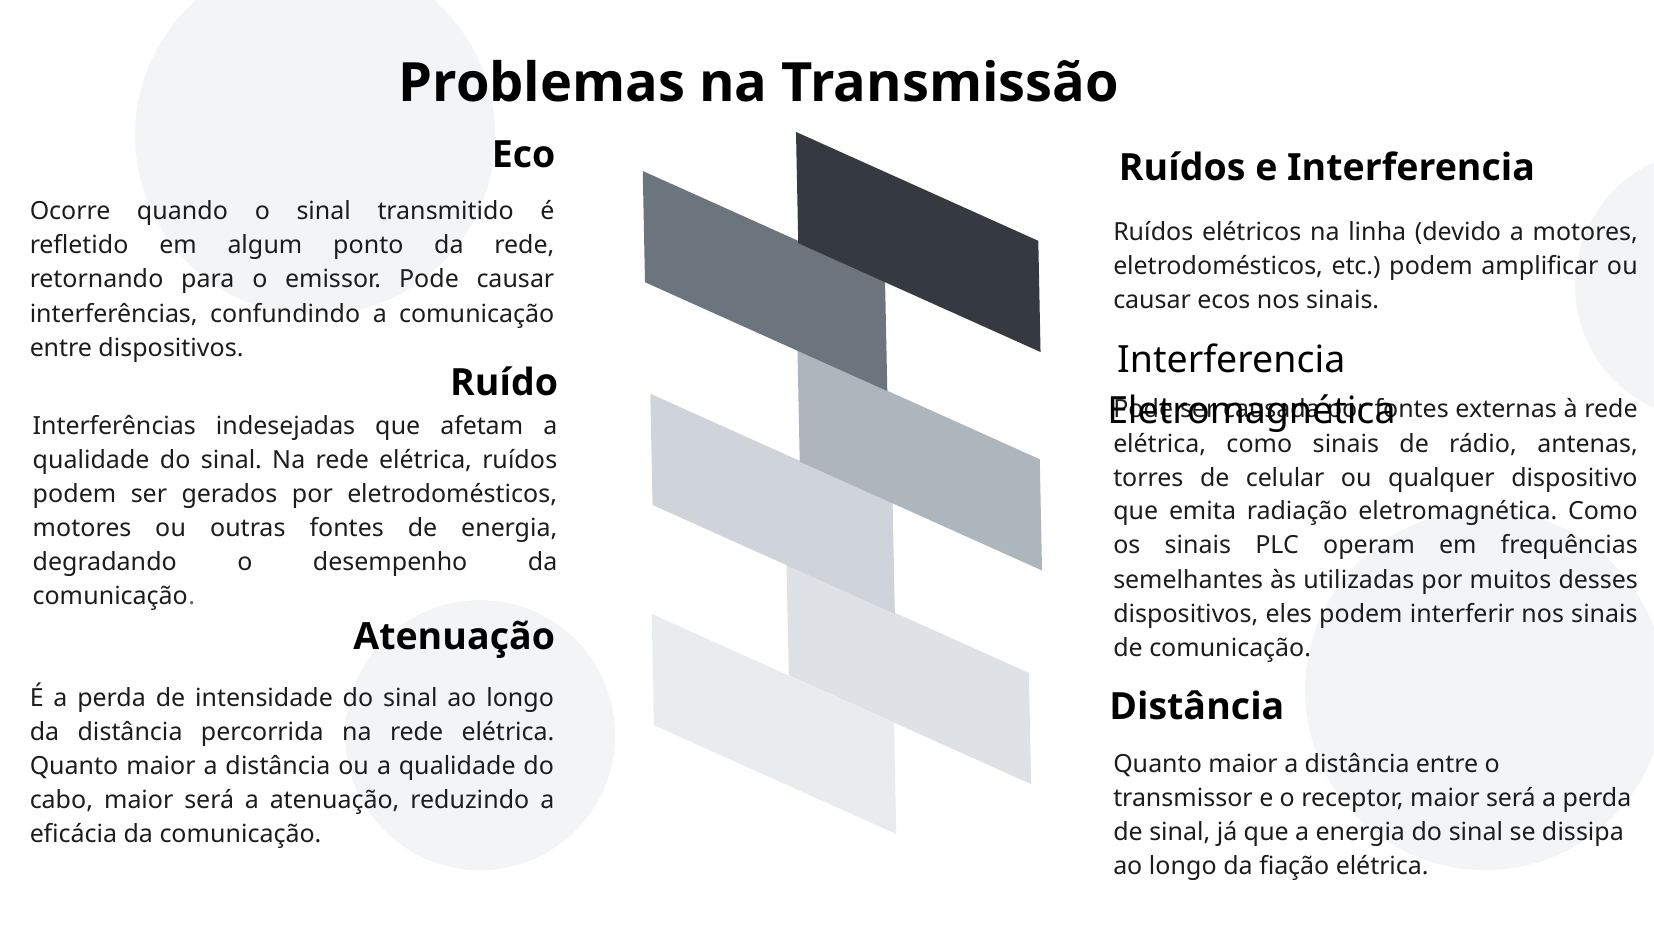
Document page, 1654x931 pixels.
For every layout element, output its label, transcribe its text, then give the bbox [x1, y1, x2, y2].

text_box Ruídos e Interferencia [1094, 133, 1625, 236]
text_box Quanto maior a distância entre o transmissor e o receptor, maior será a perda de sinal, já que a energia do sinal se dissipa ao longo da fiação elétrica. [1098, 738, 1654, 871]
text_box Distância [1094, 672, 1425, 739]
text_box Interferencia Eletromagnética [1092, 324, 1654, 453]
text_box Problemas na Transmissão [383, 36, 1270, 178]
text_box Ruídos elétricos na linha (devido a motores, eletrodomésticos, etc.) podem amplificar ou causar ecos nos sinais. [1098, 206, 1654, 330]
text_box Ruído [243, 347, 574, 414]
text_box Atenuação [240, 602, 571, 668]
text_box Ocorre quando o sinal transmitido é refletido em algum ponto da rede, retornando para o emissor. Pode causar interferências, confundindo a comunicação entre dispositivos. [15, 185, 571, 348]
text_box É a perda de intensidade do sinal ao longo da distância percorrida na rede elétrica. Quanto maior a distância ou a qualidade do cabo, maior será a atenuação, reduzindo a eficácia da comunicação. [15, 672, 571, 863]
text_box Eco [240, 120, 571, 186]
text_box Pode ser causada por fontes externas à rede elétrica, como sinais de rádio, antenas, torres de celular ou qualquer dispositivo que emita radiação eletromagnética. Como os sinais PLC operam em frequências semelhantes às utilizadas por muitos desses dispositivos, eles podem interferir nos sinais de comunicação. [1098, 453, 1654, 663]
text_box Interferências indesejadas que afetam a qualidade do sinal. Na rede elétrica, ruídos podem ser gerados por eletrodomésticos, motores ou outras fontes de energia, degradando o desempenho da comunicação. [18, 399, 574, 591]
